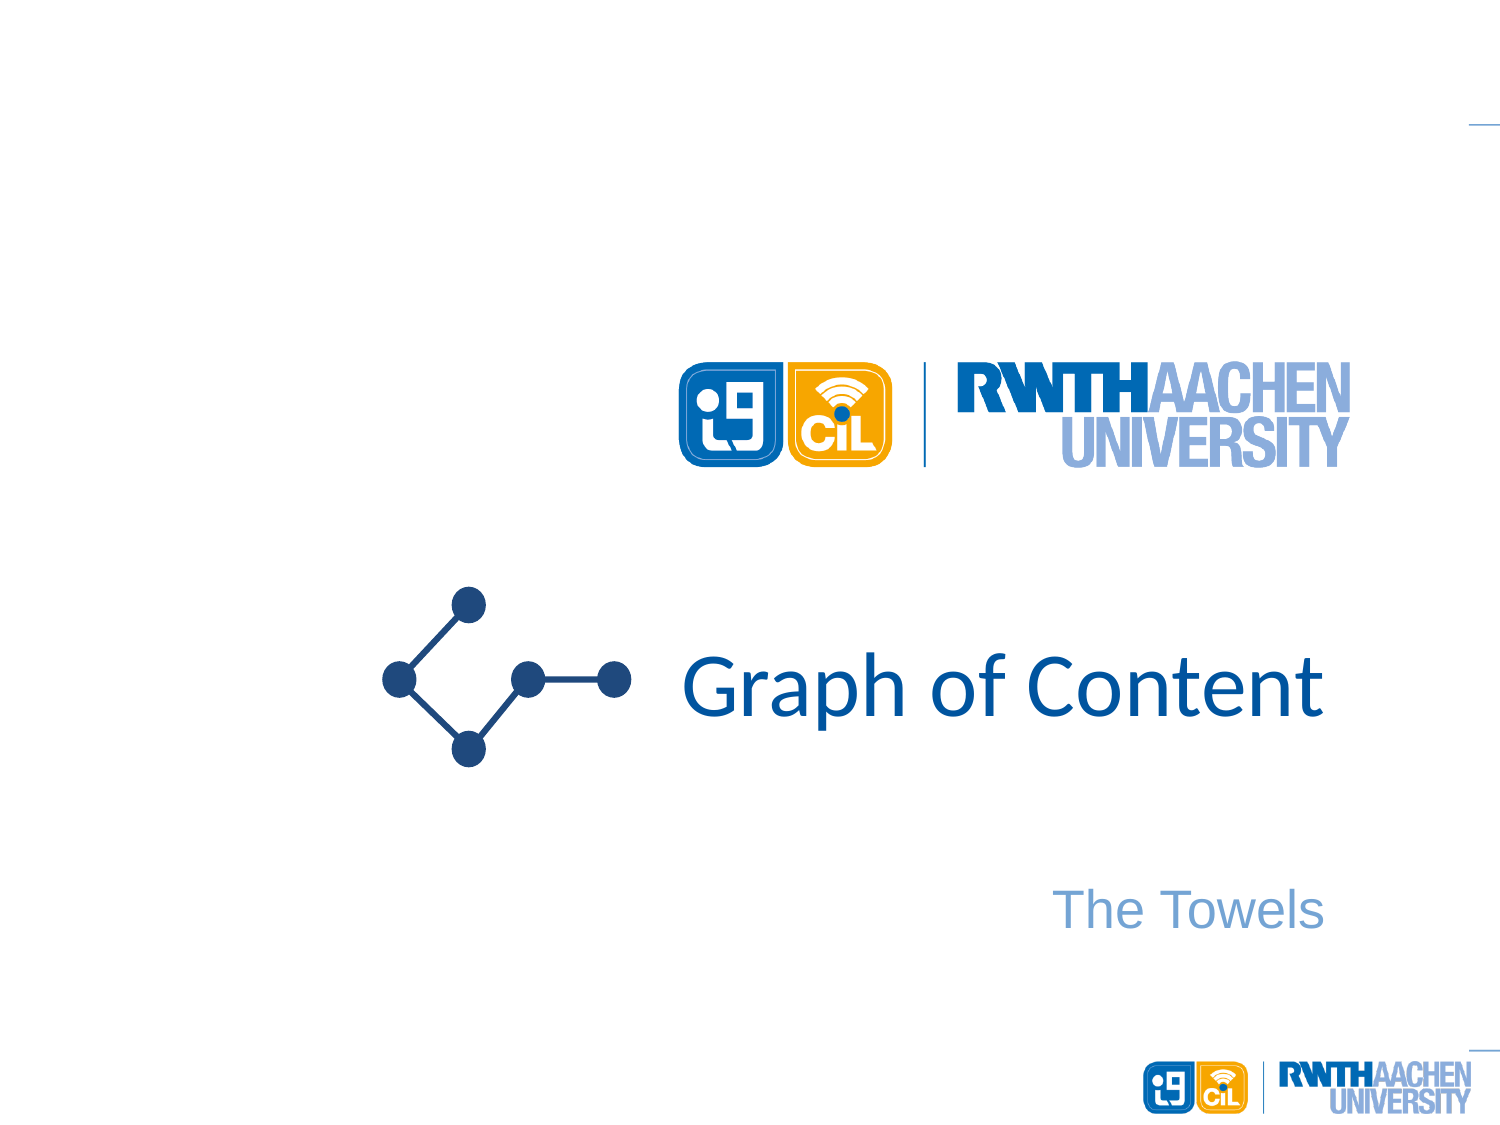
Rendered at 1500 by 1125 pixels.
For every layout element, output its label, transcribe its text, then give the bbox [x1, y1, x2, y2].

text_box [512, 662, 544, 697]
text_box [453, 732, 485, 766]
text_box [383, 662, 415, 697]
text_box Graph of Content [194, 558, 1341, 800]
text_box [453, 588, 485, 622]
text_box The Towels [194, 837, 1341, 976]
picture [678, 361, 1350, 468]
text_box [599, 662, 630, 697]
picture [1143, 1061, 1471, 1114]
